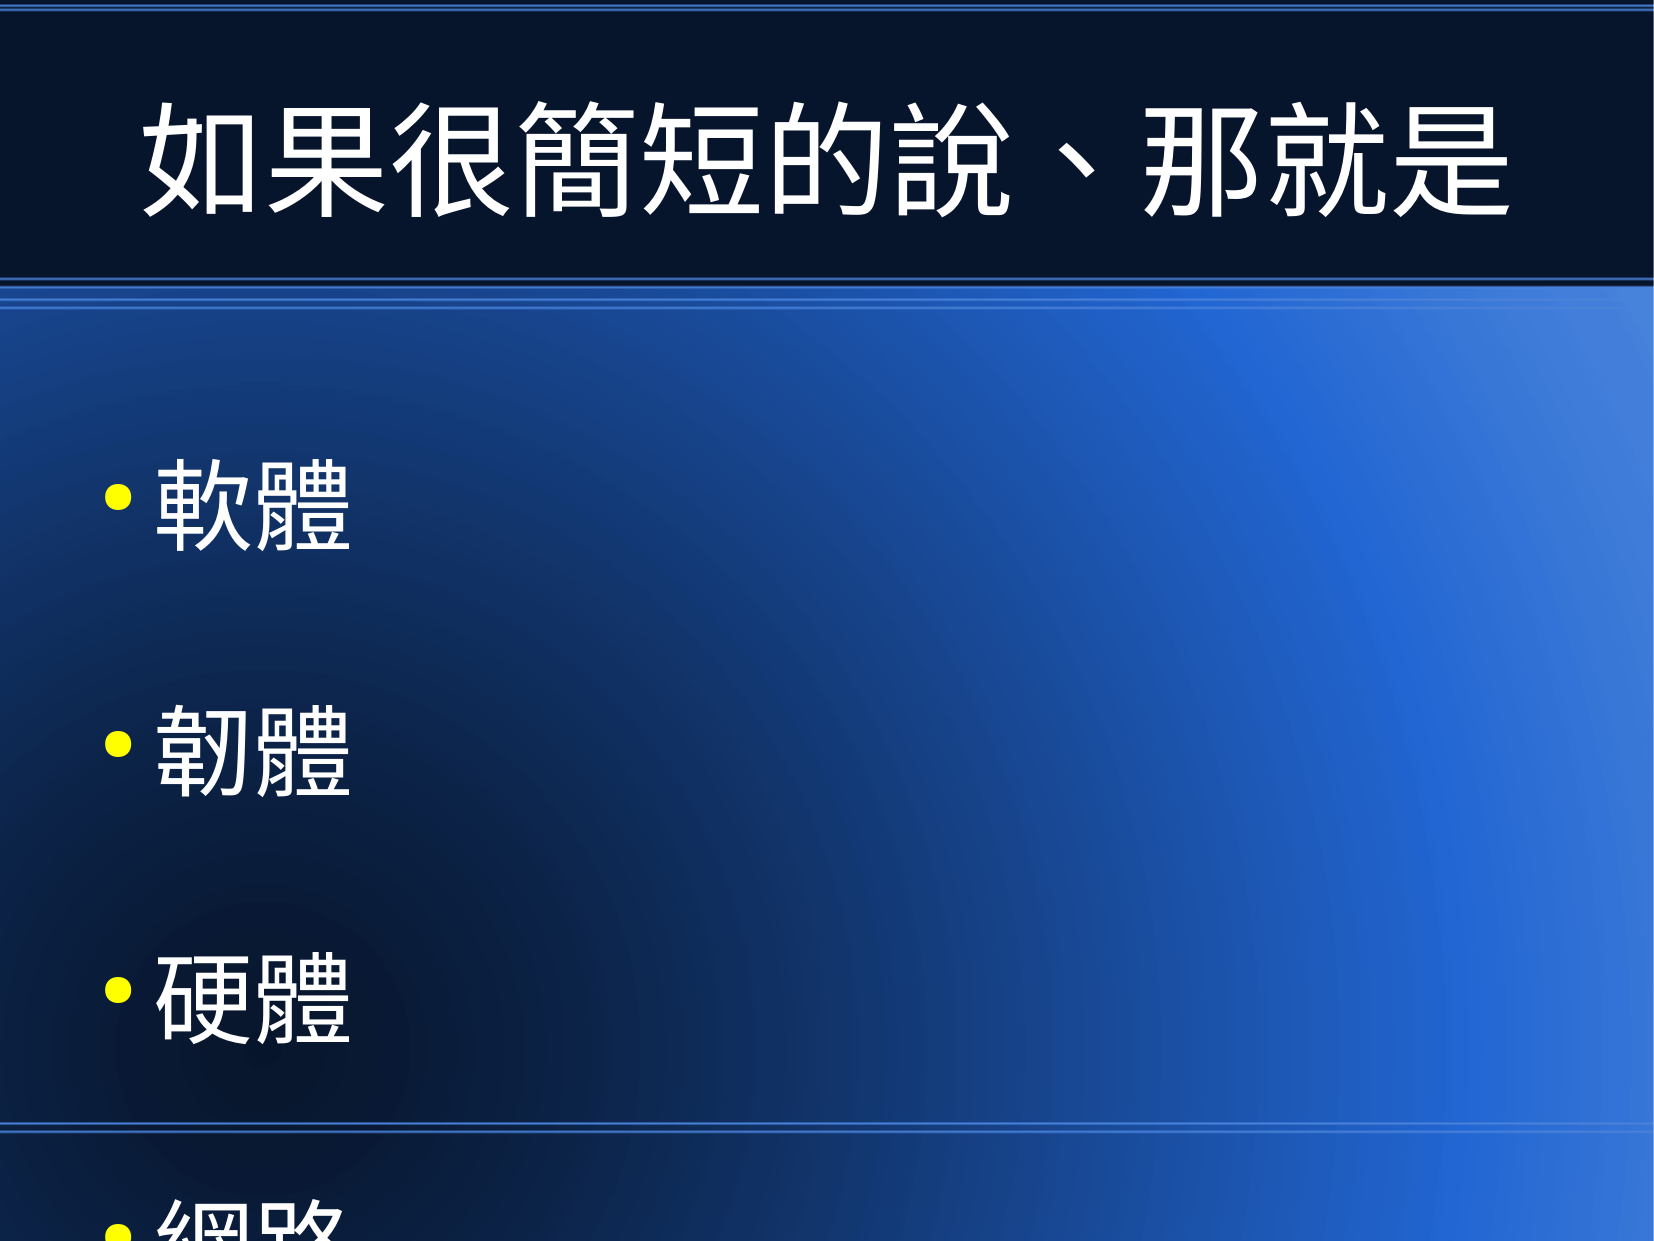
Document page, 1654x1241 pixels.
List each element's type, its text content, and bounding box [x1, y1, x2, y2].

list 軟體 韌體 硬體 網路 [82, 355, 1571, 1241]
title 如果很簡短的說、那就是 [82, 49, 1571, 257]
picture [0, 0, 1654, 1241]
